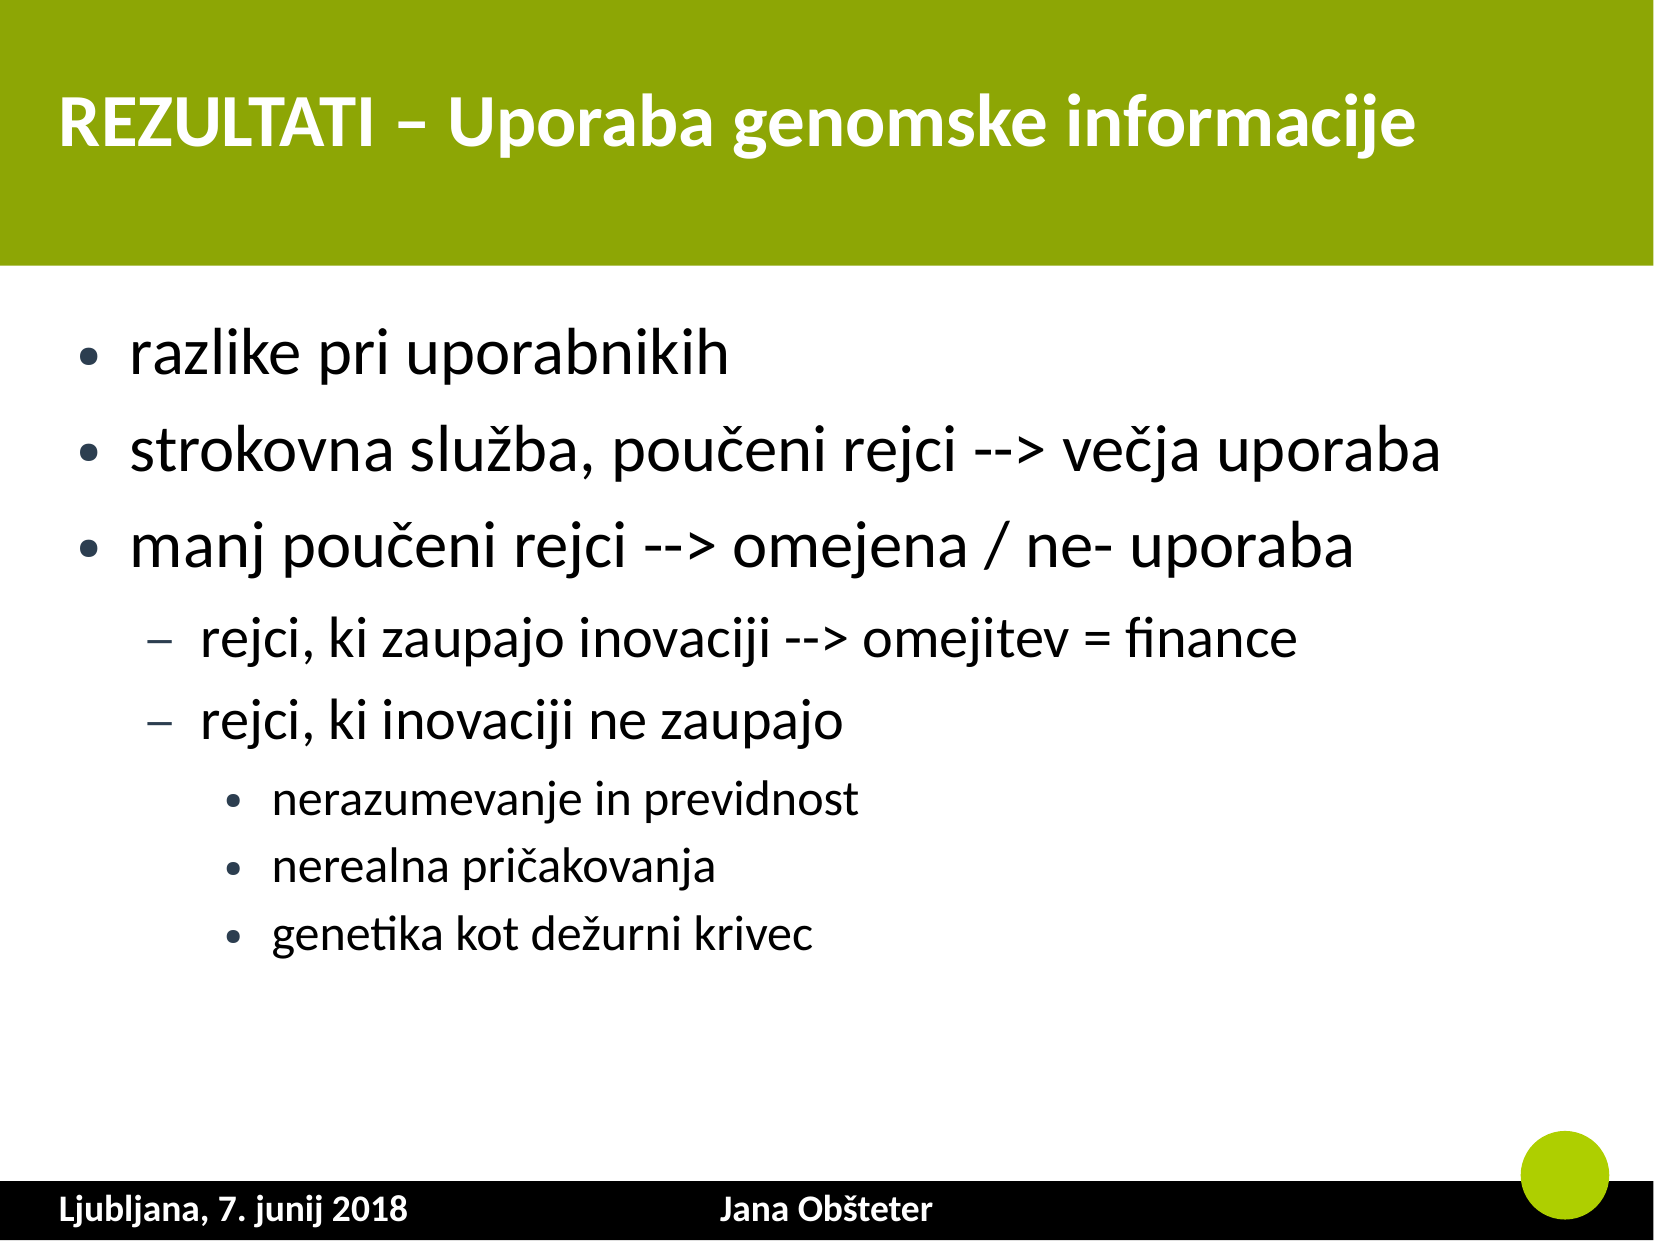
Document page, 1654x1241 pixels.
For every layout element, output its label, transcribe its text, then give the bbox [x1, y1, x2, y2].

list razlike pri uporabnikih strokovna služba, poučeni rejci --> večja uporaba manj poučeni rejci --> omejena / ne- uporaba rejci, ki zaupajo inovaciji --> omejitev = finance rejci, ki inovaciji ne zaupajo nerazumevanje in previdnost nerealna pričakovanja genetika kot dežurni krivec [59, 324, 1595, 1152]
title REZULTATI – Uporaba genomske informacije [59, 49, 1595, 207]
